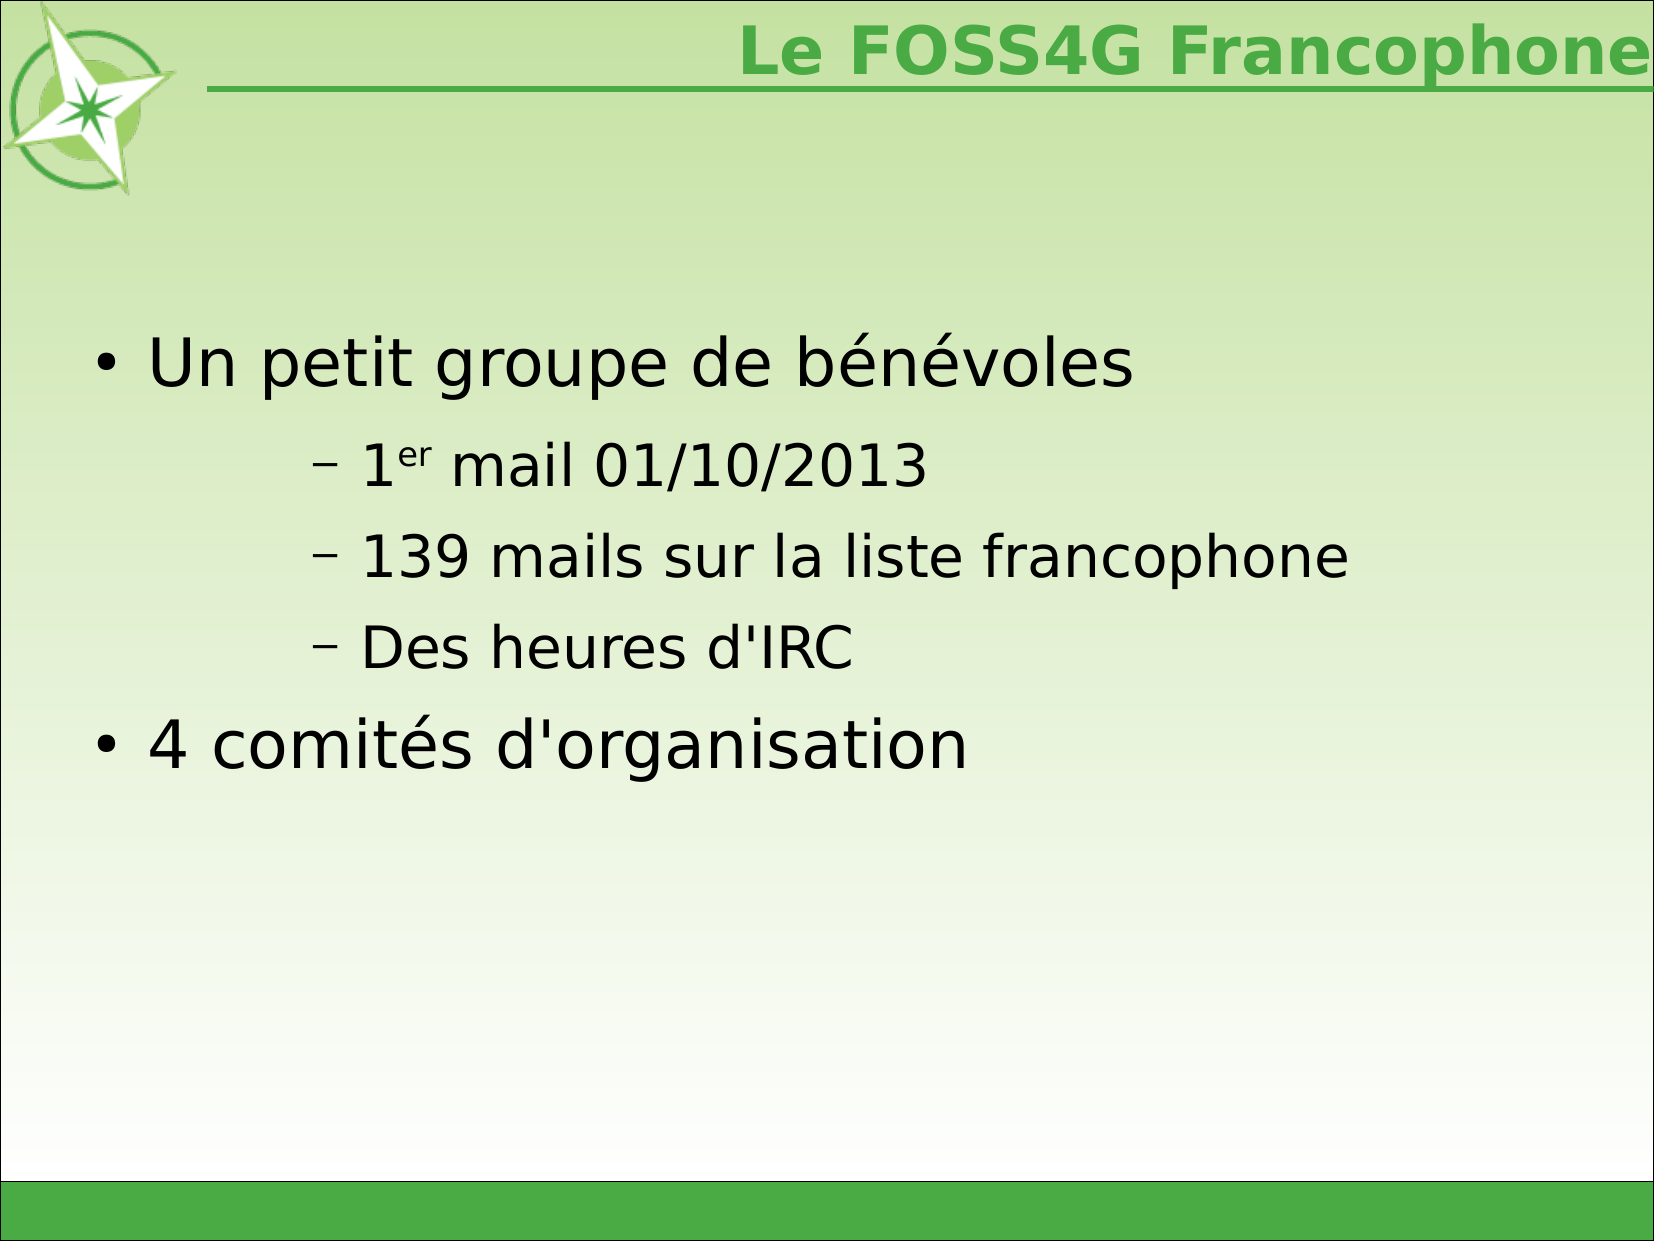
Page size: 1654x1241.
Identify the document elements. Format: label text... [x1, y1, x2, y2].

list Un petit groupe de bénévoles 1er mail 01/10/2013 139 mails sur la liste francophone Des heures d'IRC 4 comités d'organisation [76, 324, 1565, 945]
title Le FOSS4G Francophone [165, 2, 1654, 101]
picture [2, 0, 178, 197]
